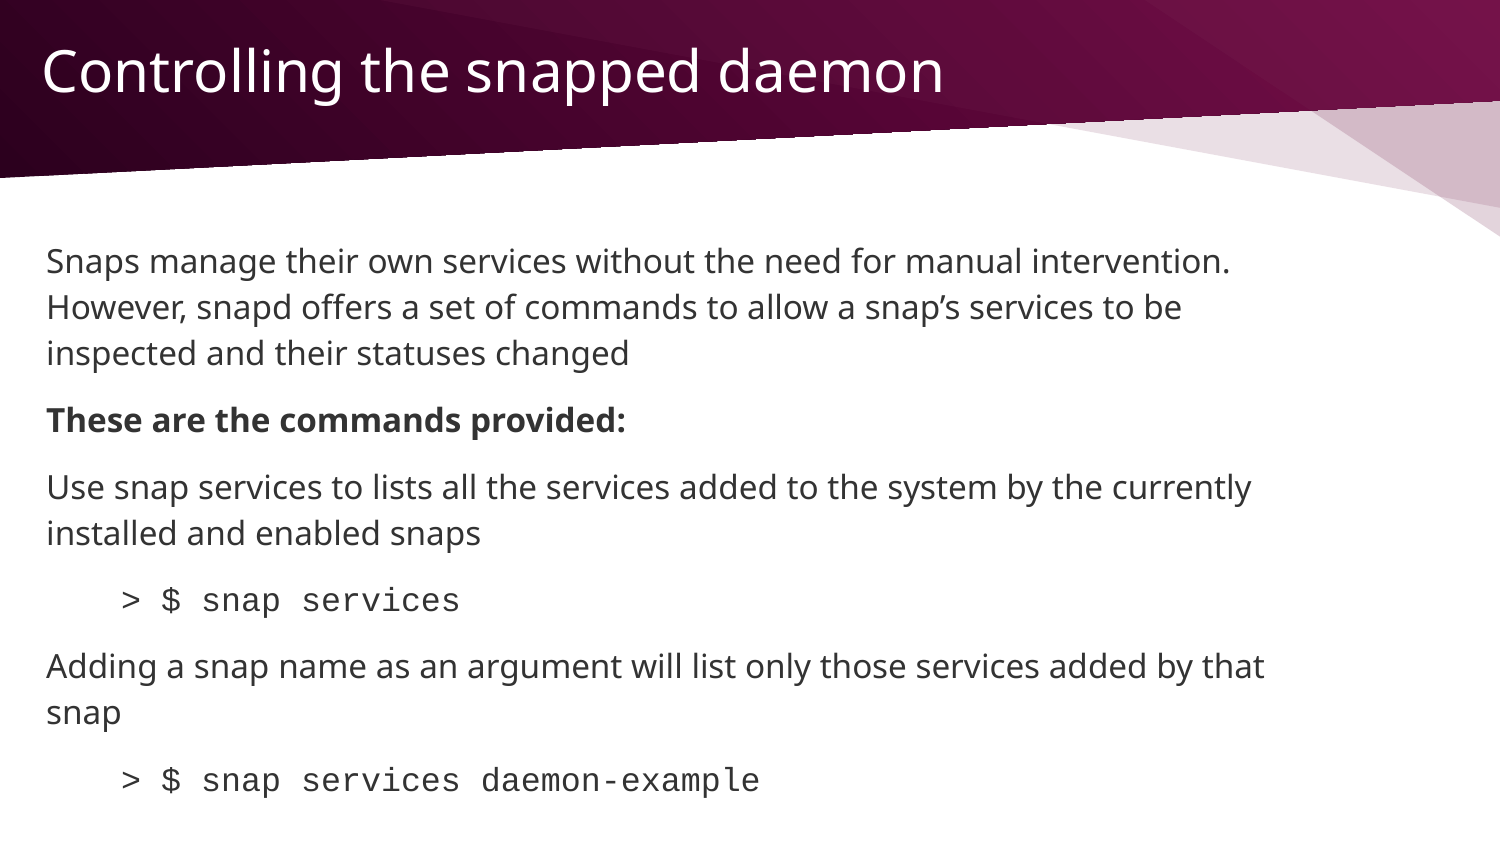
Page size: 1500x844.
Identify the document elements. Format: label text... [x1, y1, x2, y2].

list Snaps manage their own services without the need for manual intervention. However, snapd offers a set of commands to allow a snap’s services to be inspected and their statuses changed These are the commands provided: Use snap services to lists all the services added to the system by the currently installed and enabled snaps > $ snap services Adding a snap name as an argument will list only those services added by that snap > $ snap services daemon-example [35, 229, 1324, 789]
title Controlling the snapped daemon [41, 5, 1336, 134]
